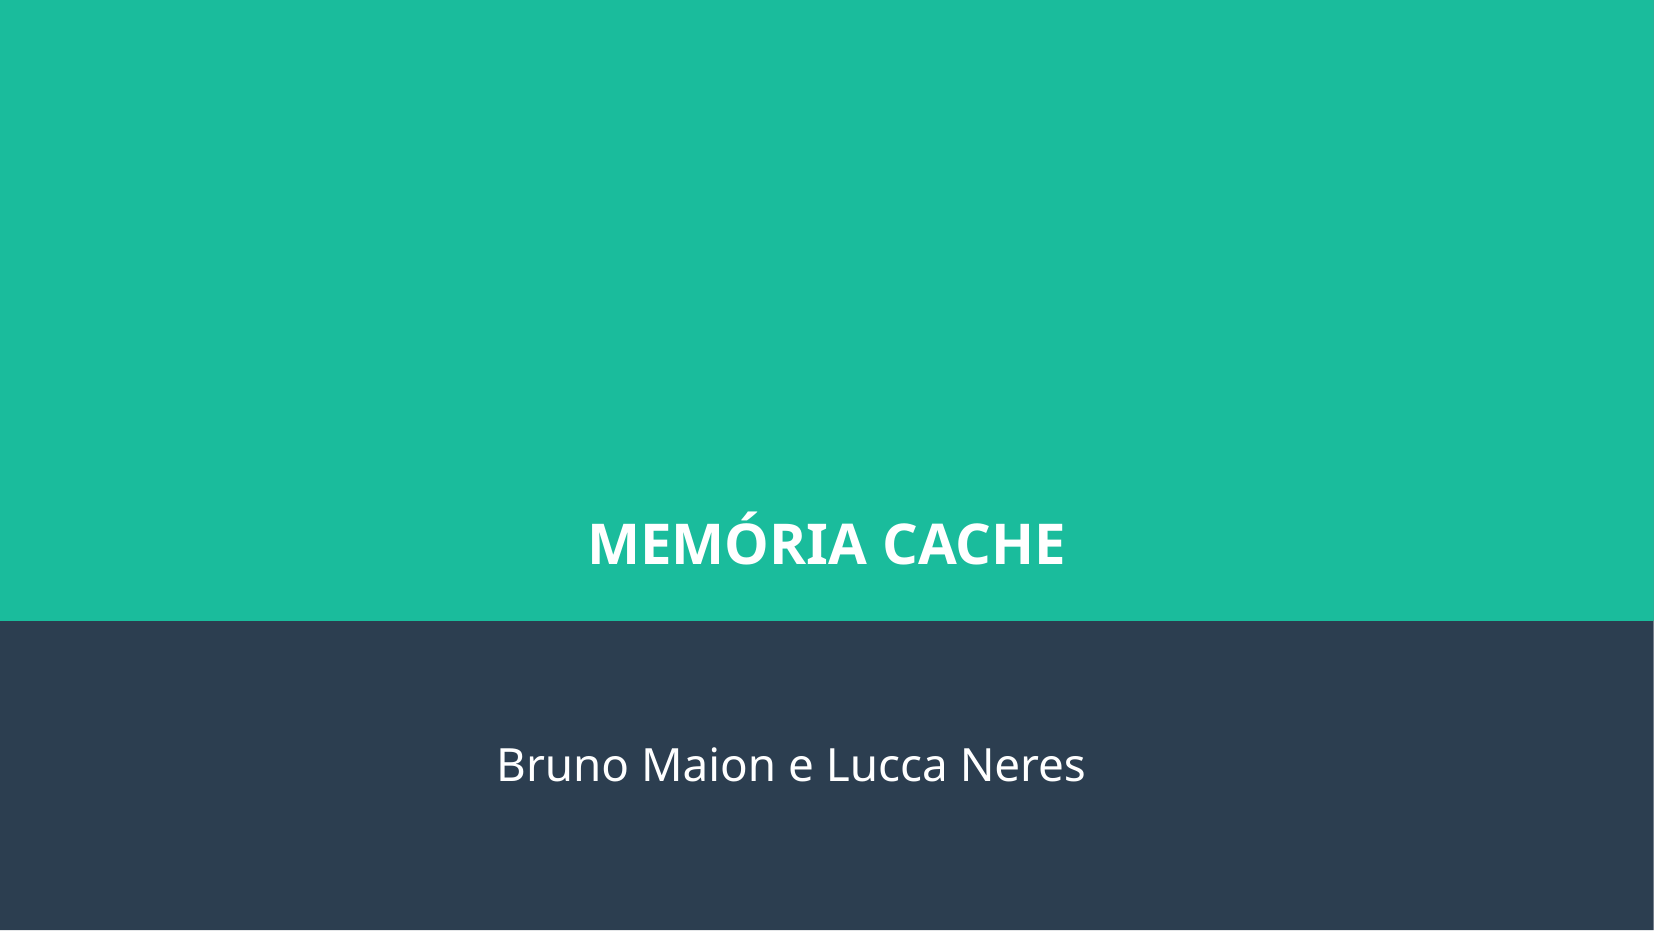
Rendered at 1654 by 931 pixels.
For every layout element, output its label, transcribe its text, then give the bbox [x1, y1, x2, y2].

subtitle Bruno Maion e Lucca Neres [29, 642, 1565, 886]
title MEMÓRIA CACHE [59, 465, 1595, 583]
